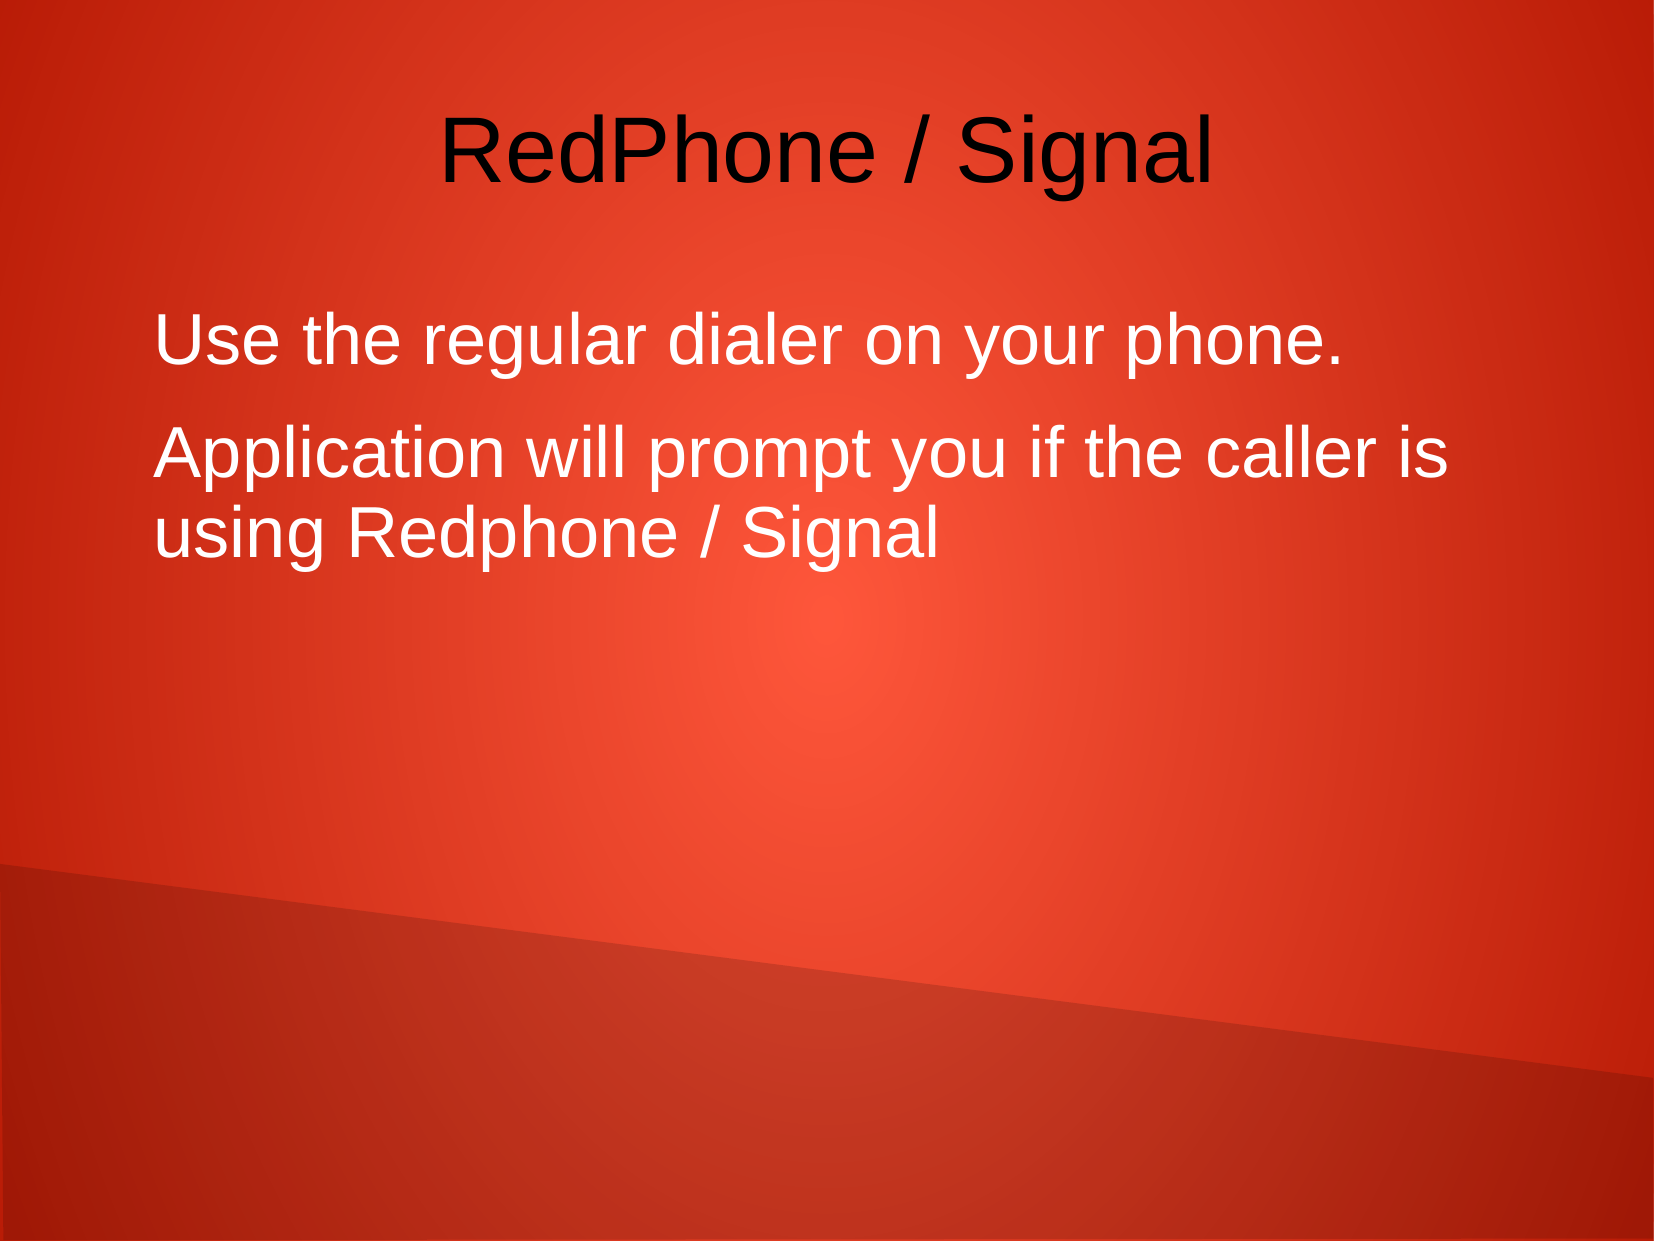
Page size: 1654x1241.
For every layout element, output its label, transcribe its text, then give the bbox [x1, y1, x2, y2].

list Use the regular dialer on your phone. Application will prompt you if the caller is using Redphone / Signal [82, 299, 1571, 1019]
title RedPhone / Signal [82, 47, 1571, 252]
